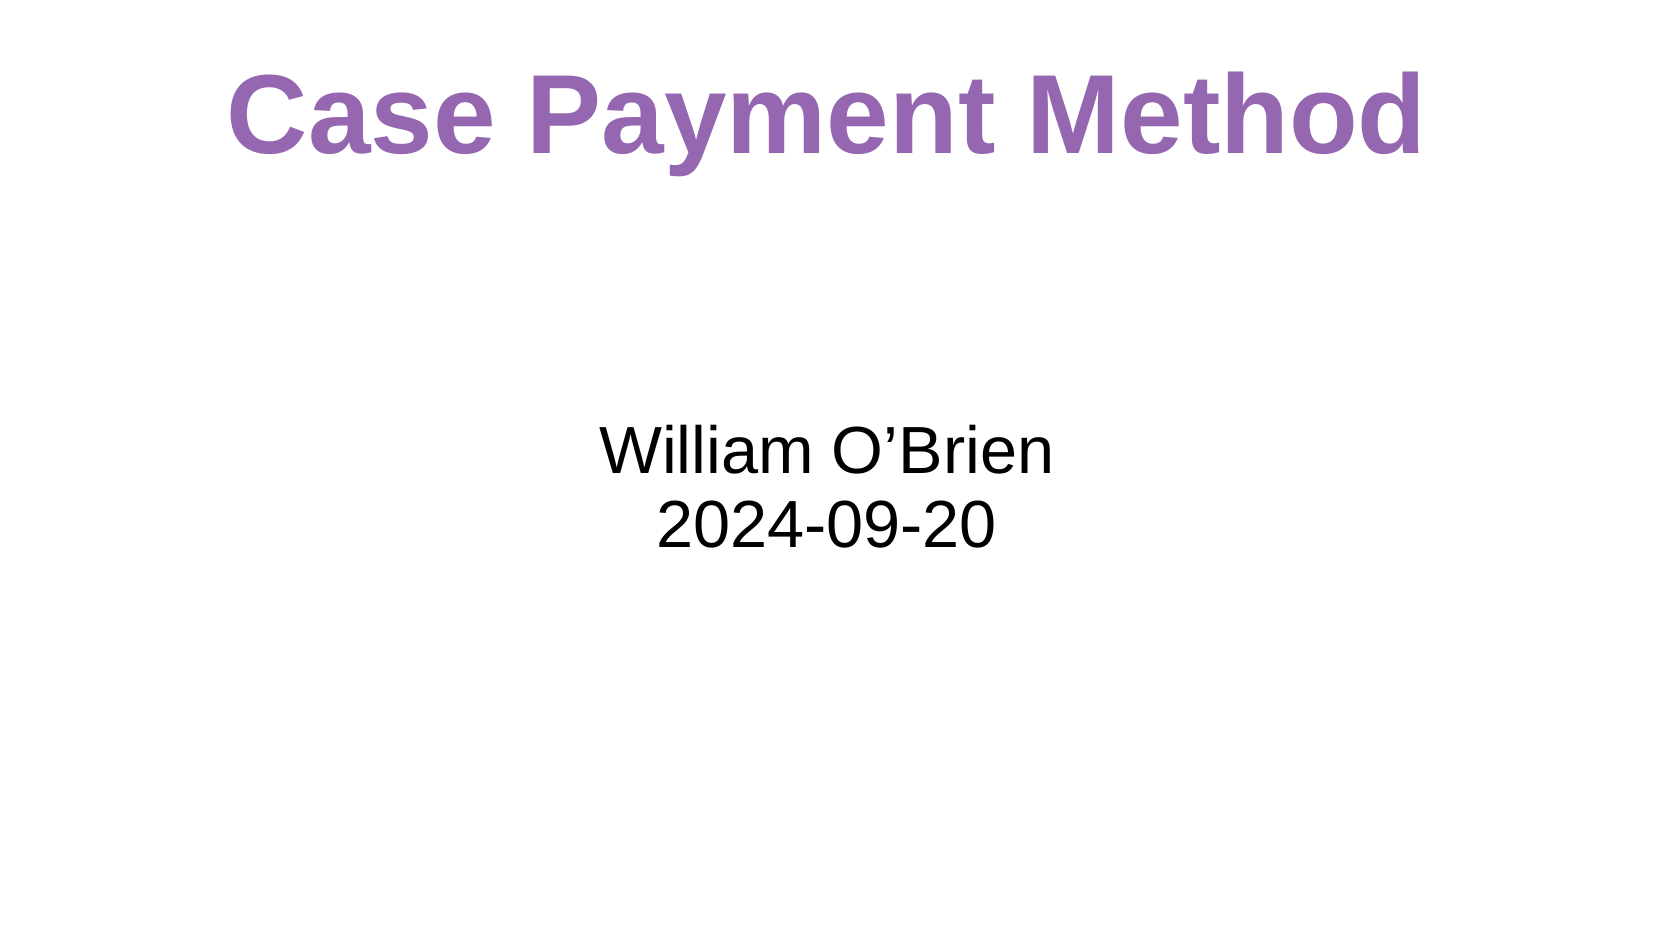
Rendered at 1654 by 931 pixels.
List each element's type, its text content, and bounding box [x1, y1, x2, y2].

subtitle William O’Brien 2024-09-20 [82, 217, 1571, 758]
title Case Payment Method [82, 37, 1571, 193]
